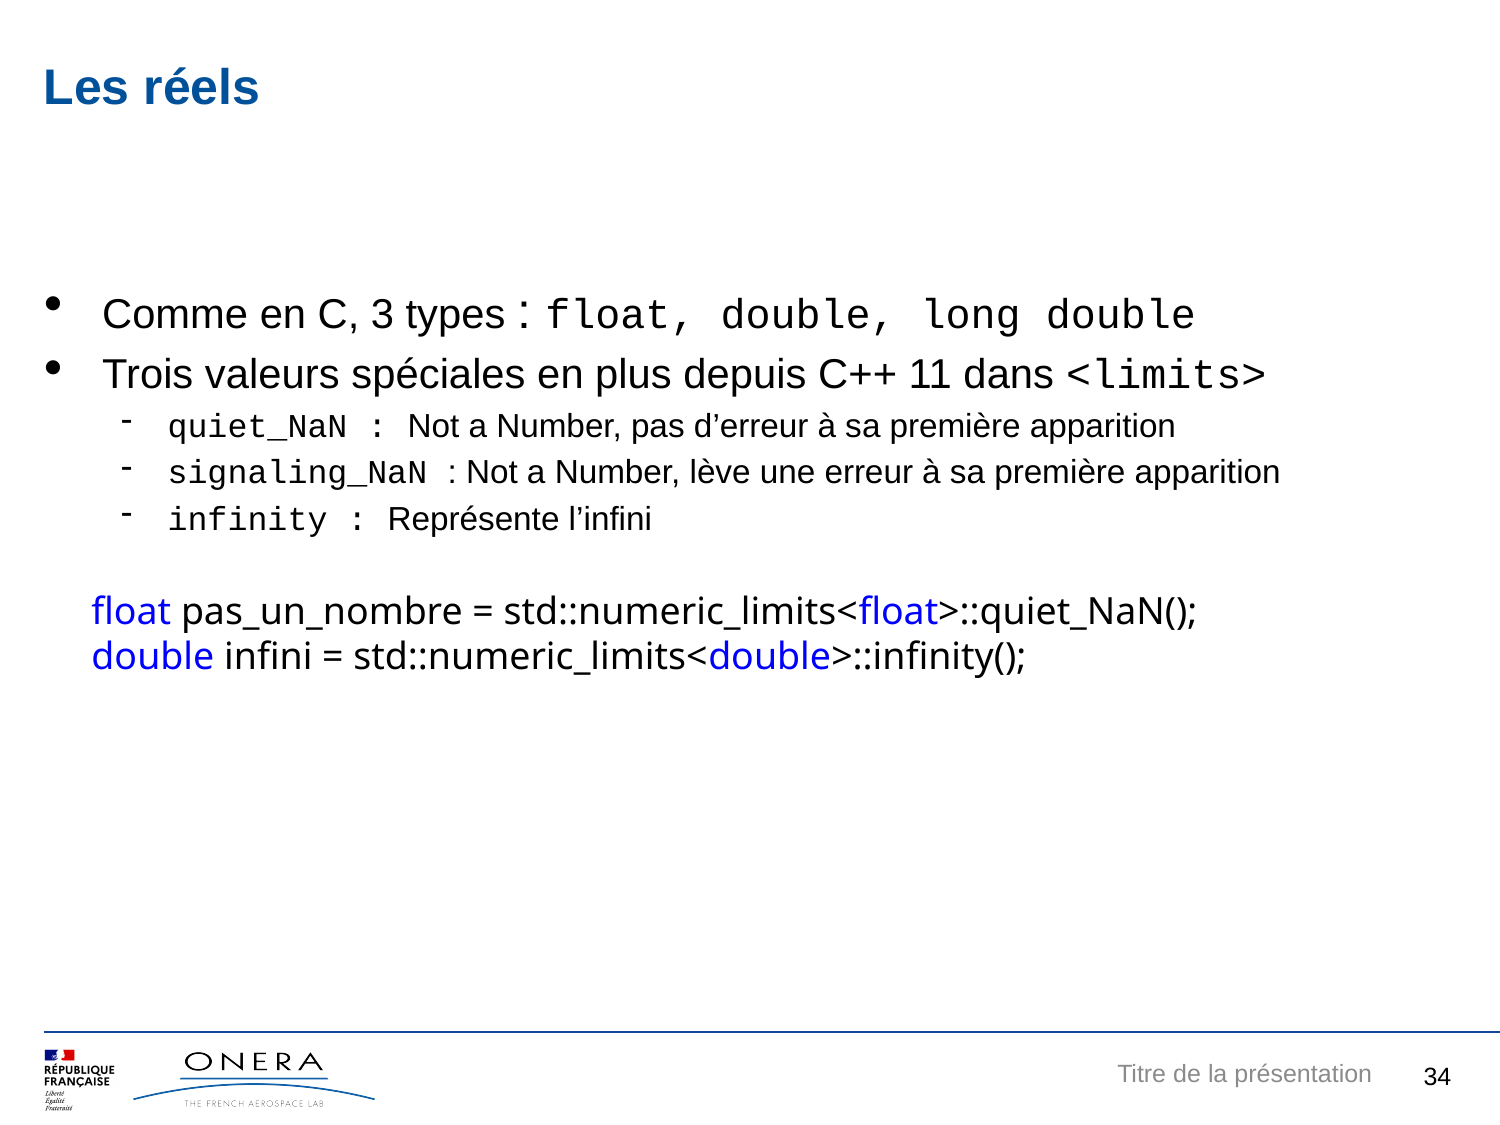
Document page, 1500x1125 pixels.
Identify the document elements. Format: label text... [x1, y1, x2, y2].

picture [133, 1052, 375, 1107]
text_box Comme en C, 3 types : float, double, long double Trois valeurs spéciales en plus depuis C++ 11 dans <limits> quiet_NaN : Not a Number, pas d’erreur à sa première apparition signaling_NaN : Not a Number, lève une erreur à sa première apparition infinity : Représente l’infini [45, 278, 1321, 575]
text_box Titre de la présentation [466, 1042, 1388, 1103]
text_box Les réels [43, 0, 1486, 169]
picture [34, 1039, 125, 1121]
text_box float pas_un_nombre = std::numeric_limits<float>::quiet_NaN(); double infini = std::numeric_limits<double>::infinity(); [76, 579, 1459, 685]
text_box <numéro> [1374, 1025, 1500, 1125]
